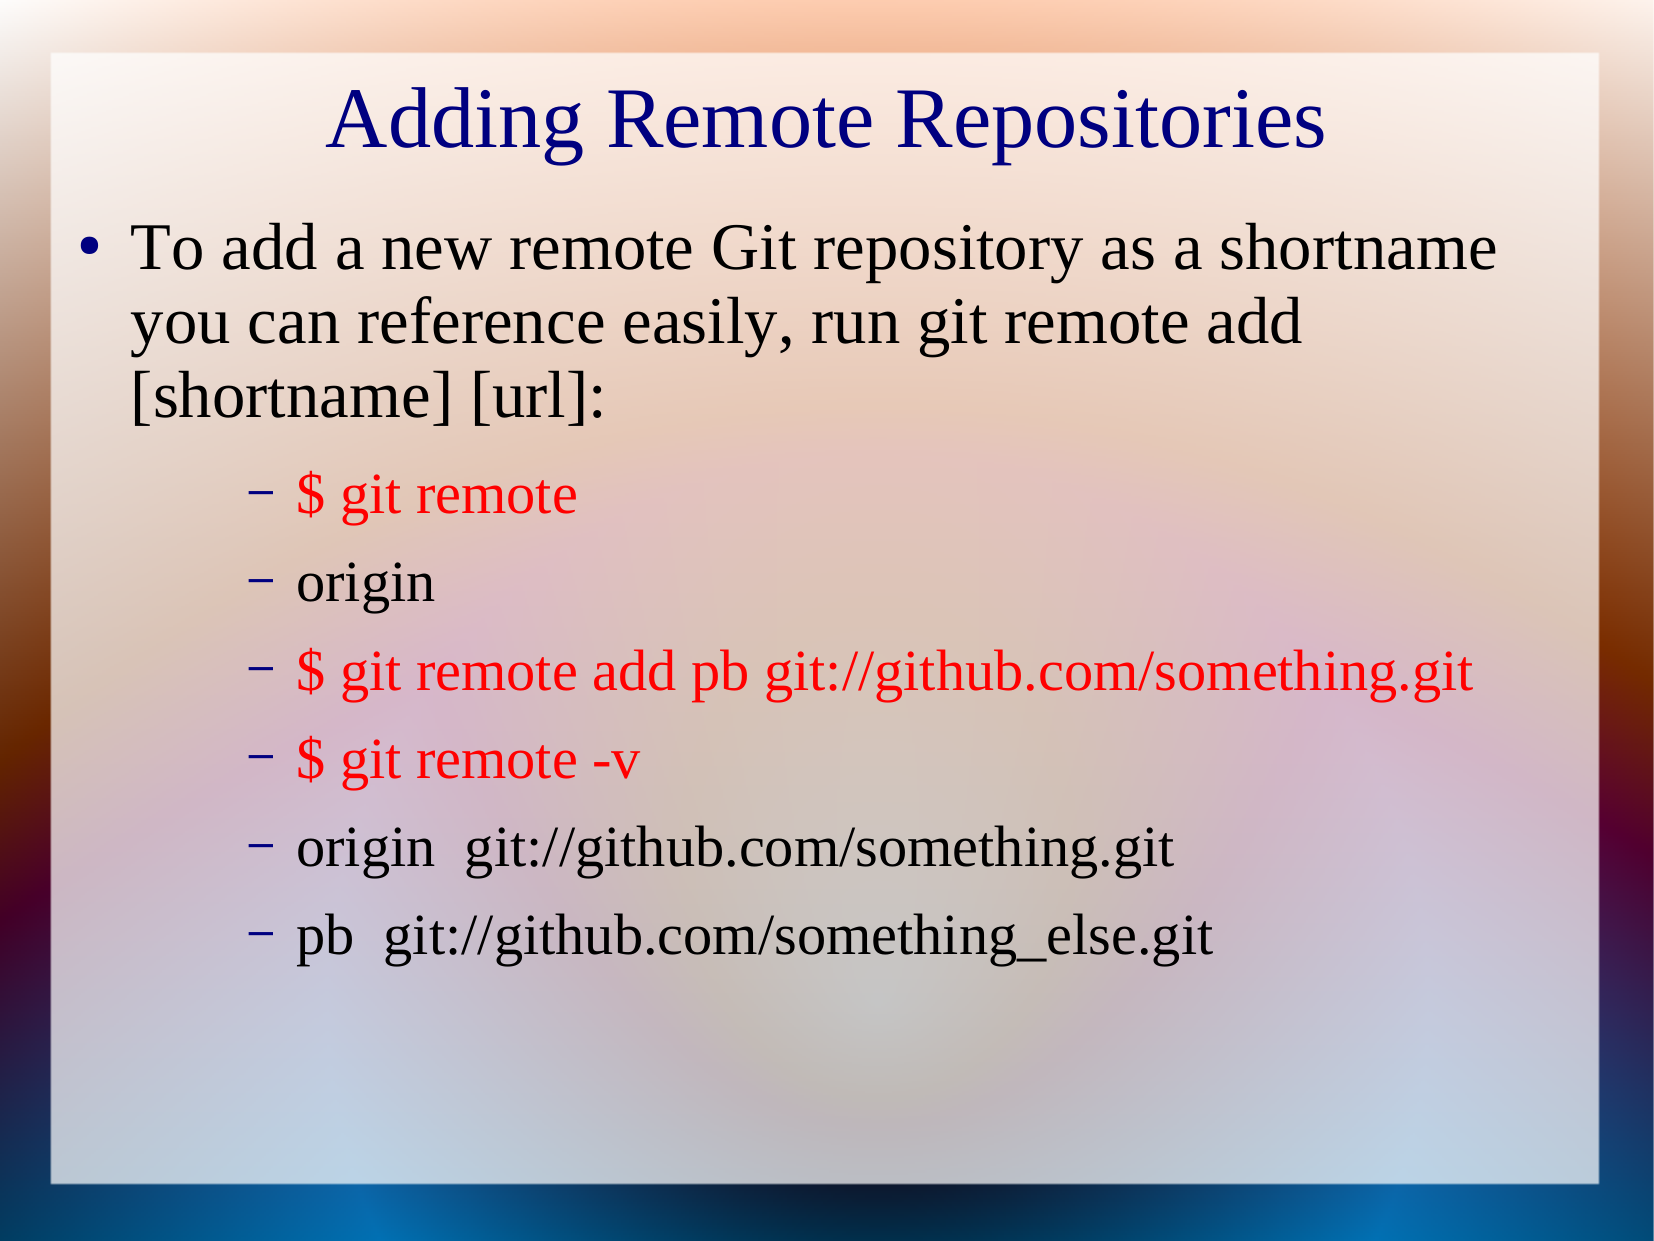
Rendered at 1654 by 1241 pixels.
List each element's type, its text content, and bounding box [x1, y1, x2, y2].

picture [0, 0, 1654, 1241]
list To add a new remote Git repository as a shortname you can reference easily, run git remote add [shortname] [url]: $ git remote origin $ git remote add pb git://github.com/something.git $ git remote -v origin git://github.com/something.git pb git://github.com/something_else.git [60, 210, 1591, 1156]
title Adding Remote Repositories [82, 15, 1571, 210]
